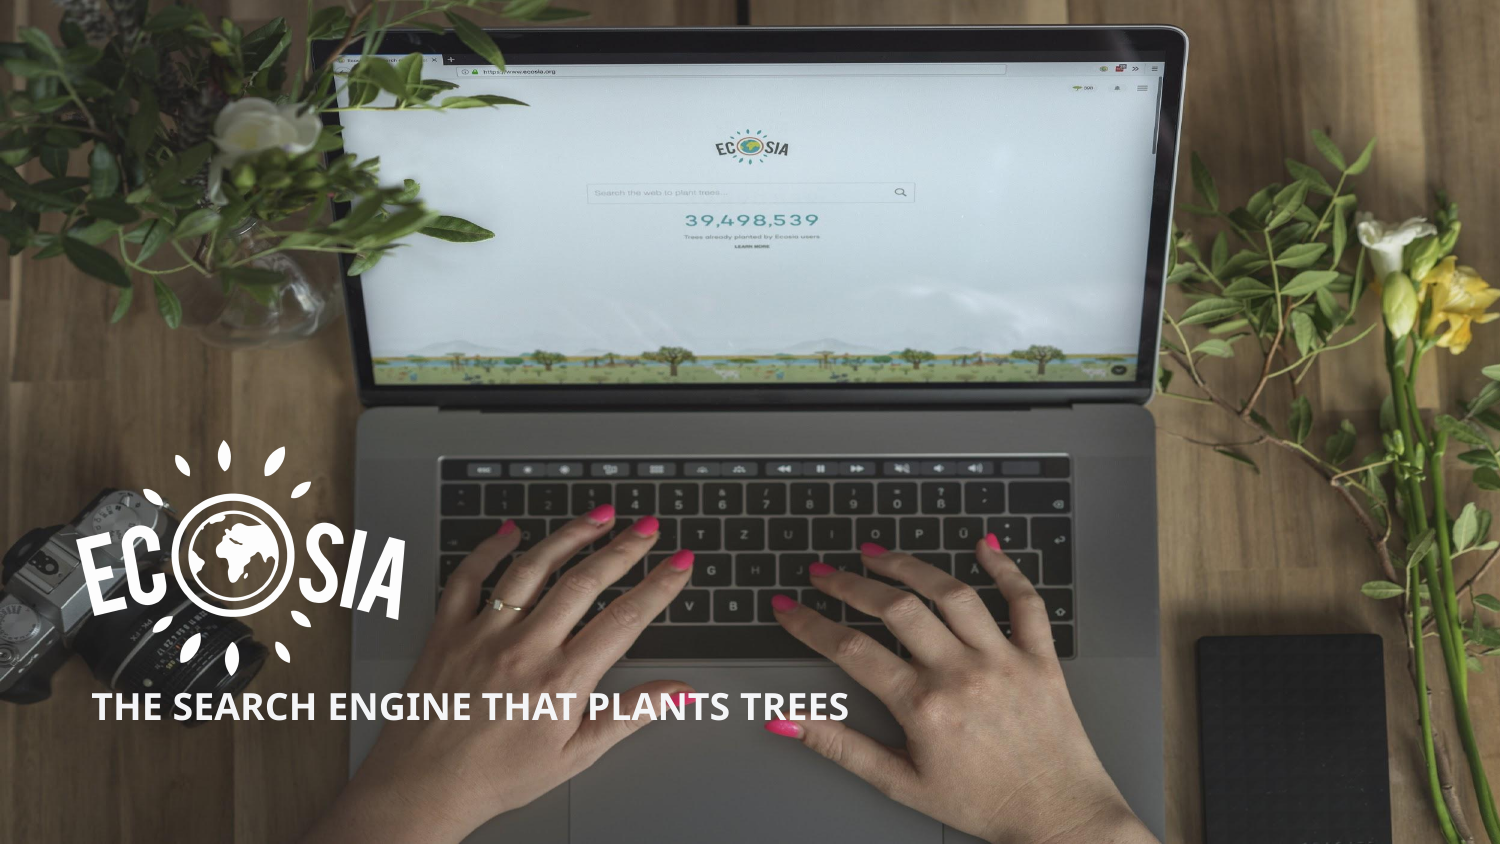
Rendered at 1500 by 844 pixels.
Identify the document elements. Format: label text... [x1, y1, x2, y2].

text_box THE SEARCH ENGINE THAT PLANTS TREES [76, 606, 1008, 743]
picture [0, 0, 1500, 844]
